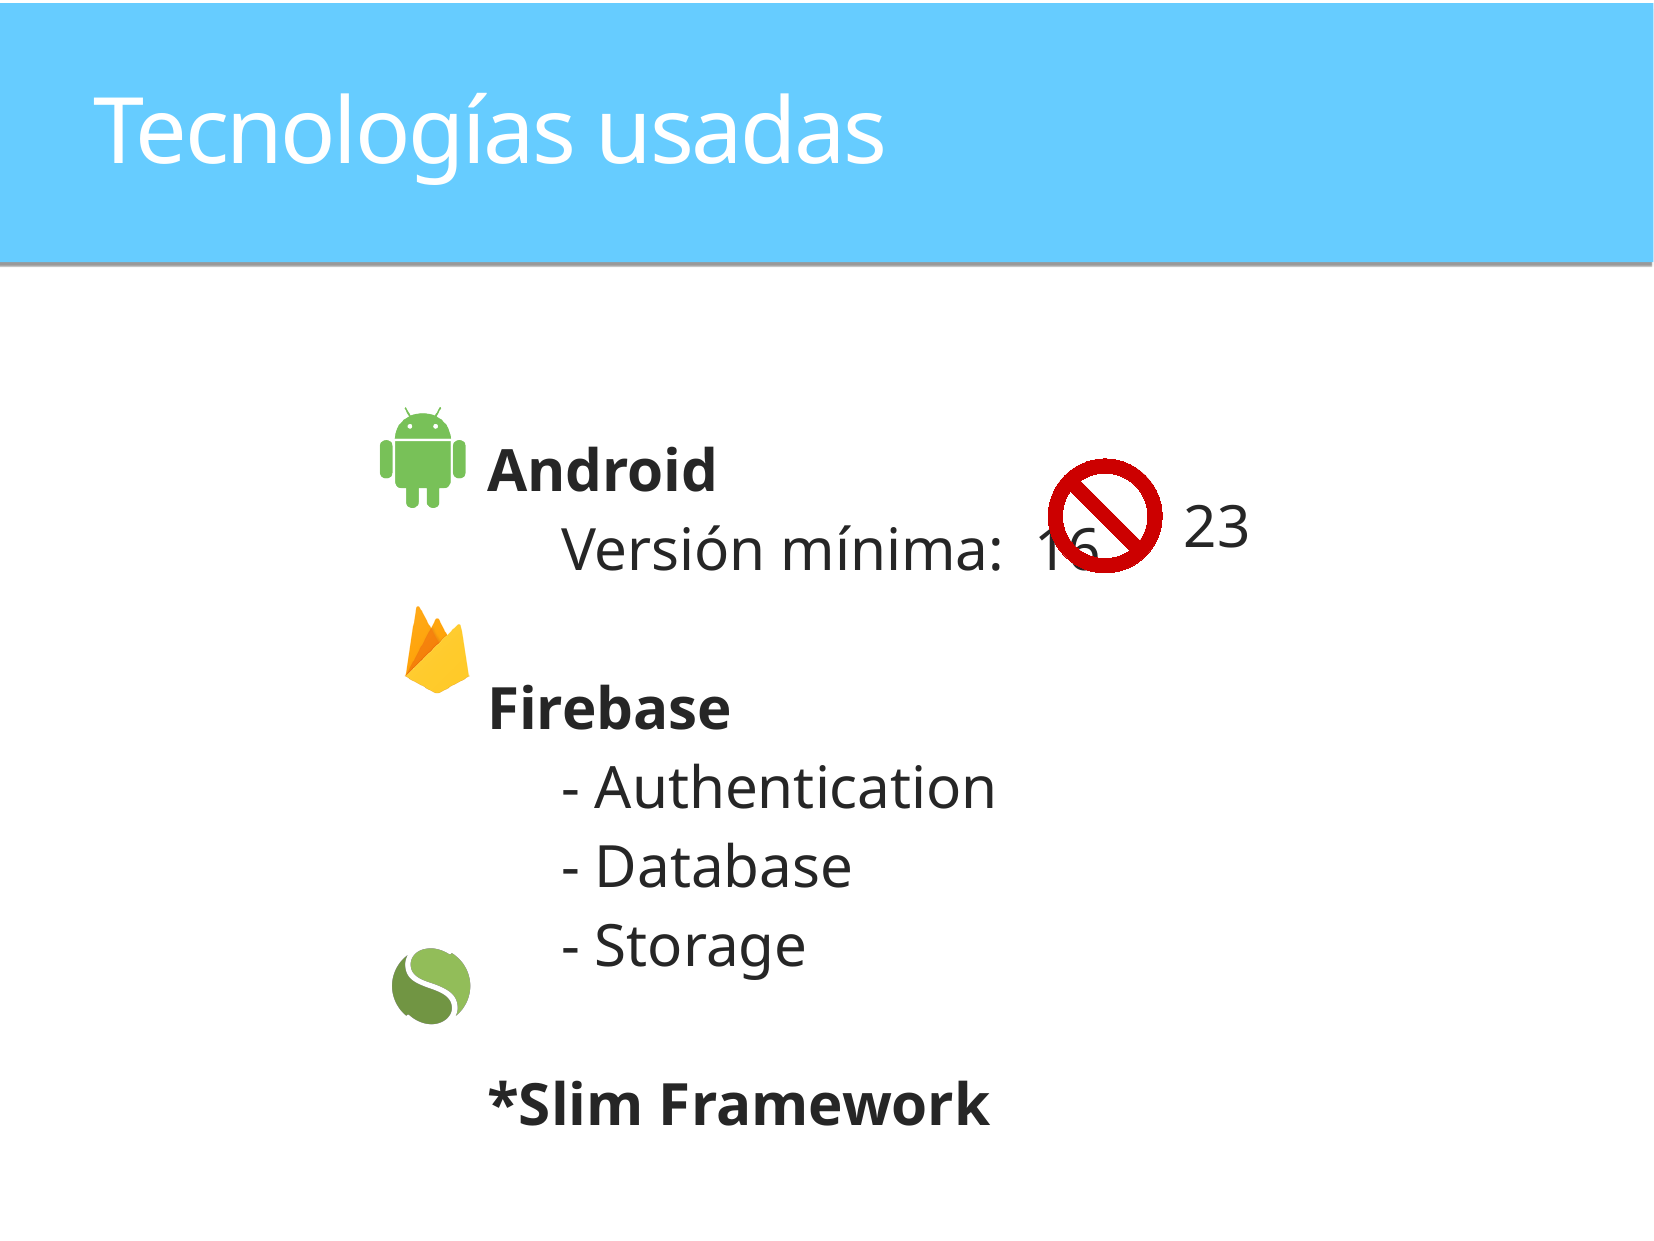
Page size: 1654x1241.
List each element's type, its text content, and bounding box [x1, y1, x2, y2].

picture [389, 945, 473, 1028]
picture [372, 407, 473, 508]
text_box [0, 3, 1654, 263]
text_box [1048, 458, 1163, 573]
text_box 23 [1169, 477, 1300, 561]
title Tecnologías usadas [78, 26, 1571, 233]
text_box Android Versión mínima: 16 Firebase - Authentication - Database - Storage *Slim Framework [472, 342, 1229, 1035]
picture [389, 602, 485, 697]
